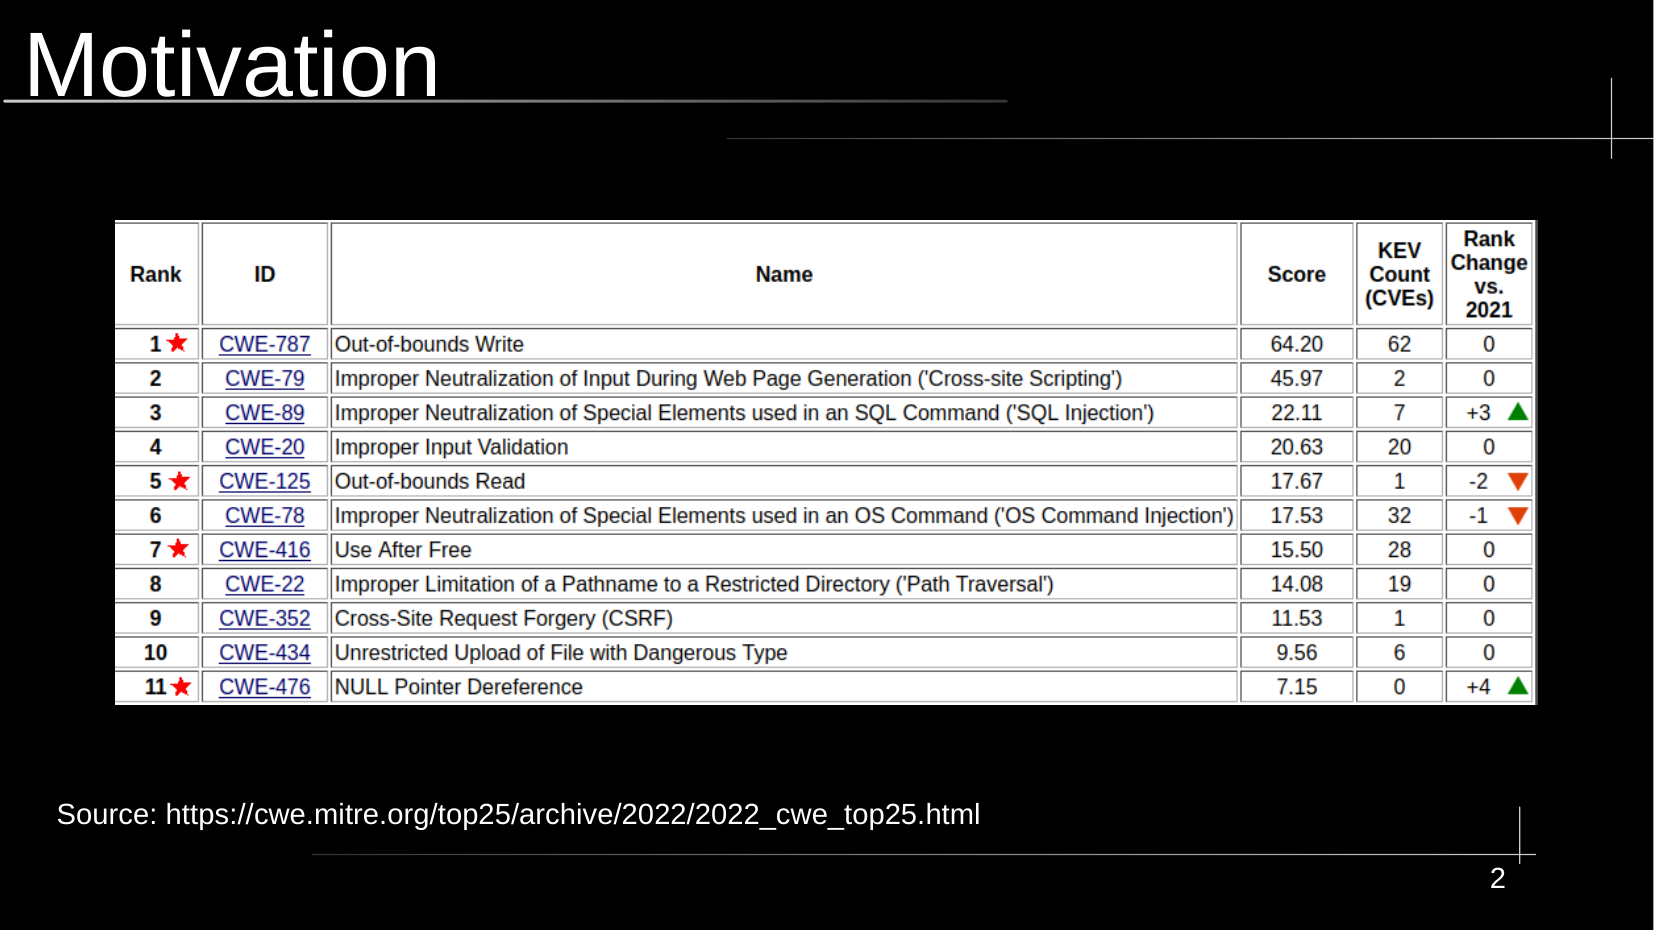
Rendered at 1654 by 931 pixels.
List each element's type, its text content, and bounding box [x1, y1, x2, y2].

title Motivation [23, 11, 1589, 119]
picture [115, 220, 1538, 705]
text_box Source: https://cwe.mitre.org/top25/archive/2022/2022_cwe_top25.html [41, 790, 998, 838]
